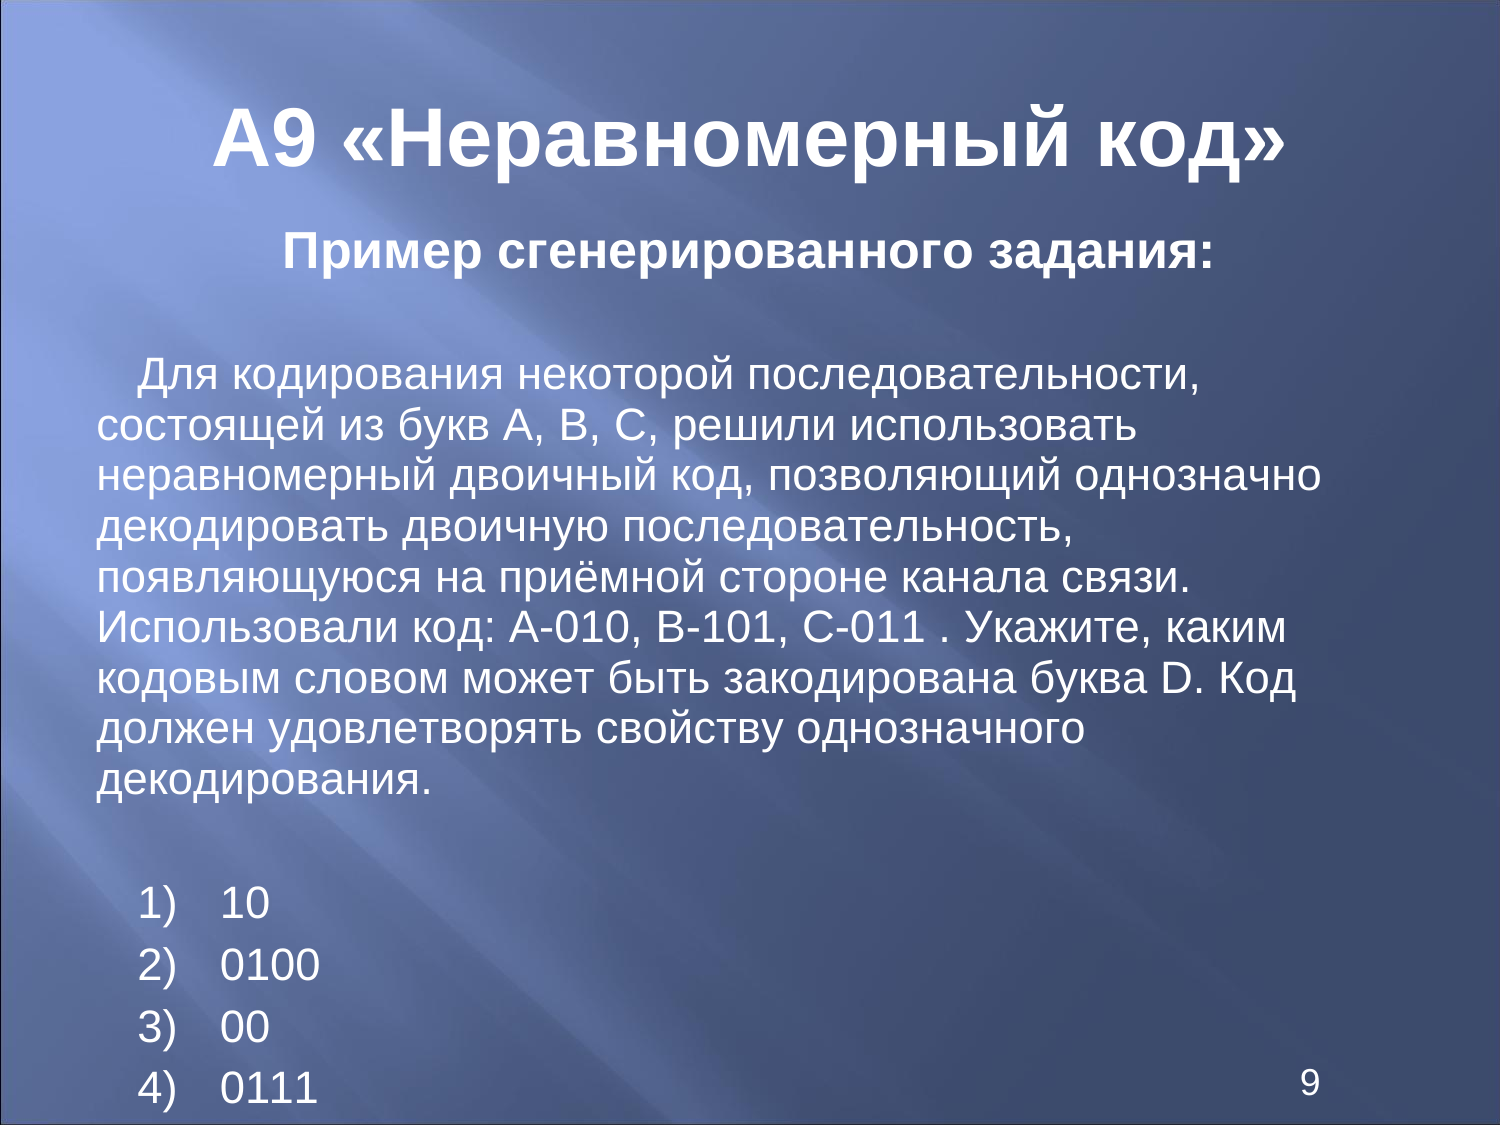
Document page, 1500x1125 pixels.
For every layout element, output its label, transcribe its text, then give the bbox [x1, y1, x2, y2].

title Пример сгенерированного задания: [75, 140, 1425, 361]
title A9 «Неравномерный код» [74, 28, 1425, 249]
picture [0, 0, 1500, 1125]
list Для кодирования некоторой последовательности, состоящей из букв A, B, C, решили использовать неравномерный двоичный код, позволяющий однозначно декодировать двоичную последовательность, появляющуюся на приёмной стороне канала связи. Использовали код: A-010, B-101, C-011 . Укажите, каким кодовым словом может быть закодирована буква D. Код должен удовлетворять свойству однозначного декодирования. 10 0100 00 0111 [38, 337, 1388, 1124]
